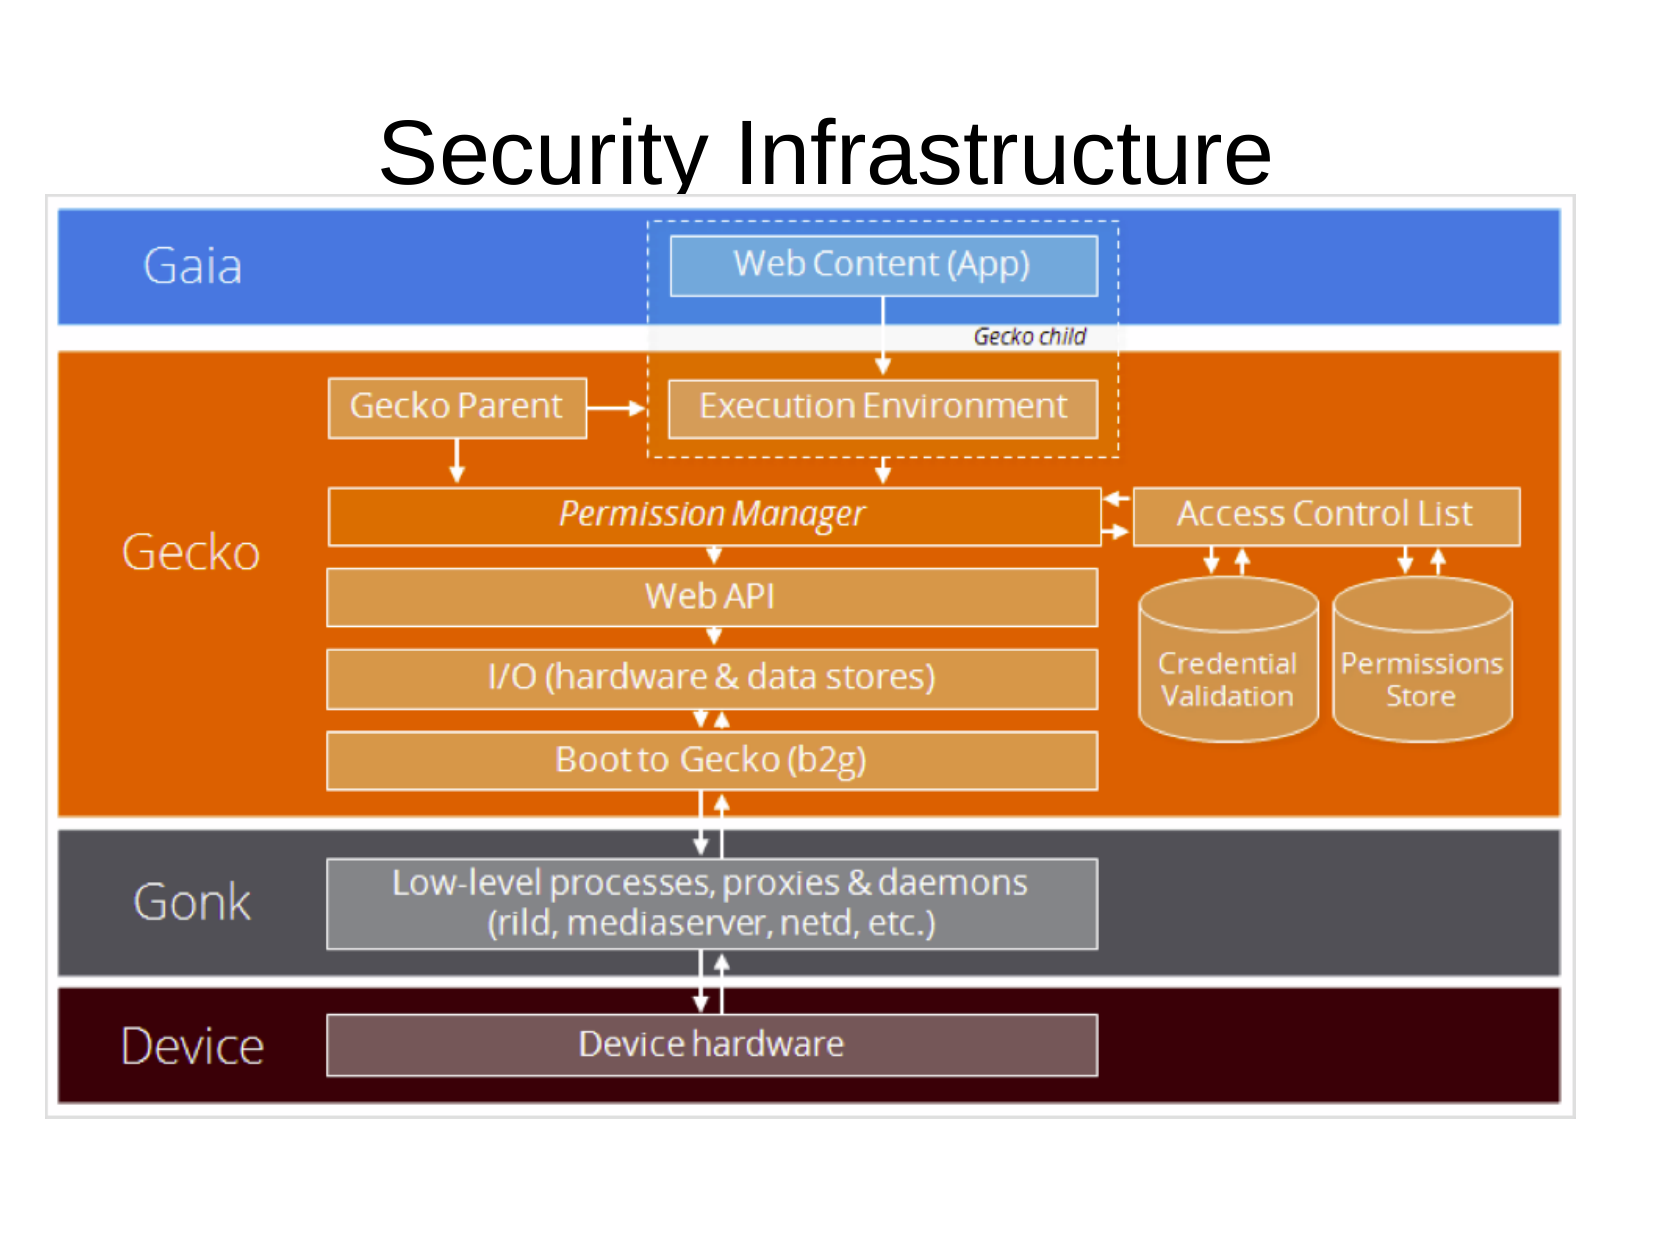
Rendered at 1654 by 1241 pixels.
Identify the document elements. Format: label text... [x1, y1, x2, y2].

title Security Infrastructure [82, 49, 1571, 194]
picture [45, 194, 1576, 1119]
